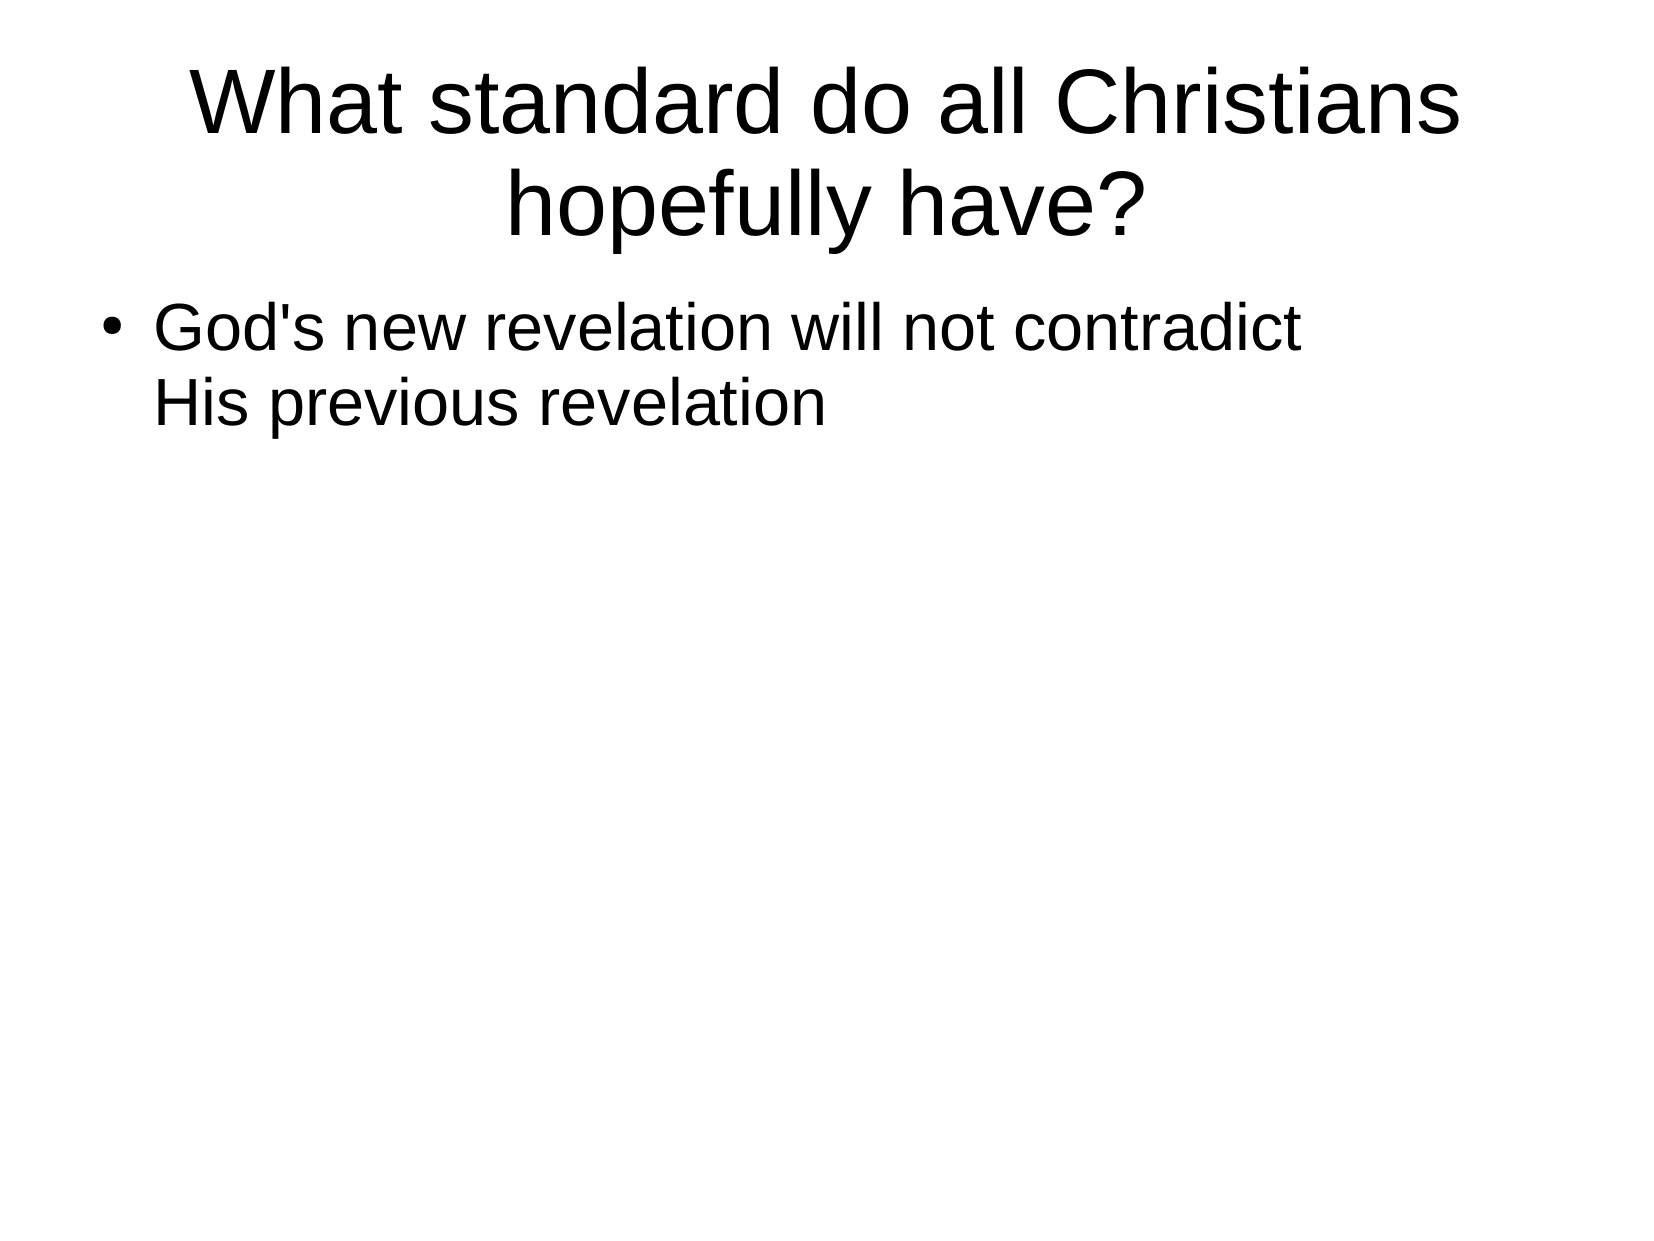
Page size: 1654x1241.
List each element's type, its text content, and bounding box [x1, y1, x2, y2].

title What standard do all Christians hopefully have? [82, 49, 1571, 257]
list God's new revelation will not contradict His previous revelation [82, 290, 1571, 1109]
